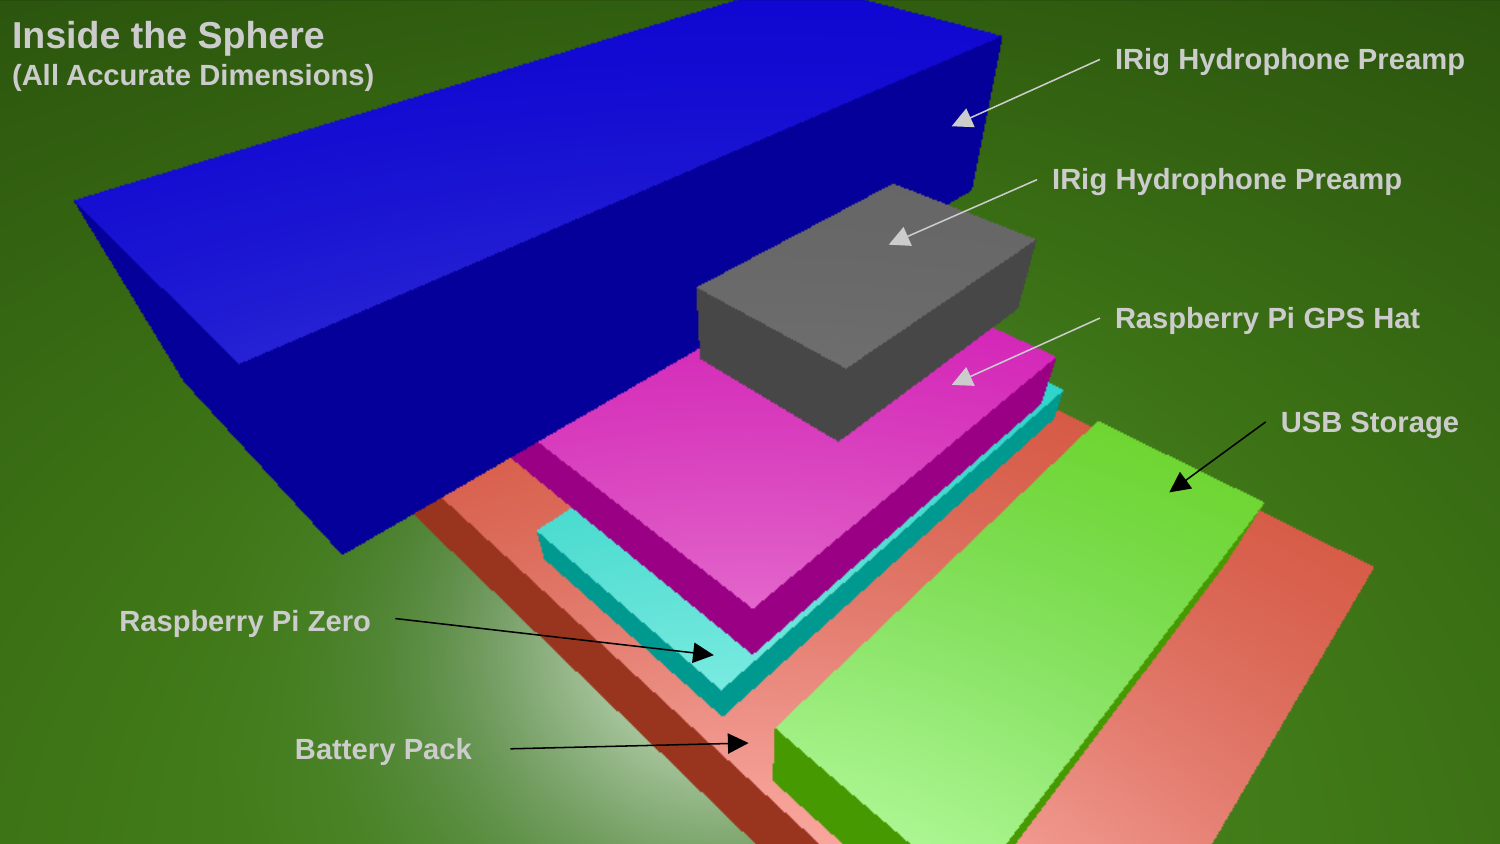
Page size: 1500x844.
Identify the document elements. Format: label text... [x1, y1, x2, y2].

text_box IRig Hydrophone Preamp [1037, 145, 1438, 214]
picture [0, 0, 1500, 844]
text_box IRig Hydrophone Preamp [1099, 25, 1500, 94]
text_box Raspberry Pi GPS Hat [1099, 284, 1500, 352]
text_box USB Storage [1265, 387, 1481, 456]
text_box Battery Pack [279, 714, 511, 783]
text_box Inside the Sphere (All Accurate Dimensions) [0, 0, 523, 120]
text_box Raspberry Pi Zero [104, 587, 436, 656]
